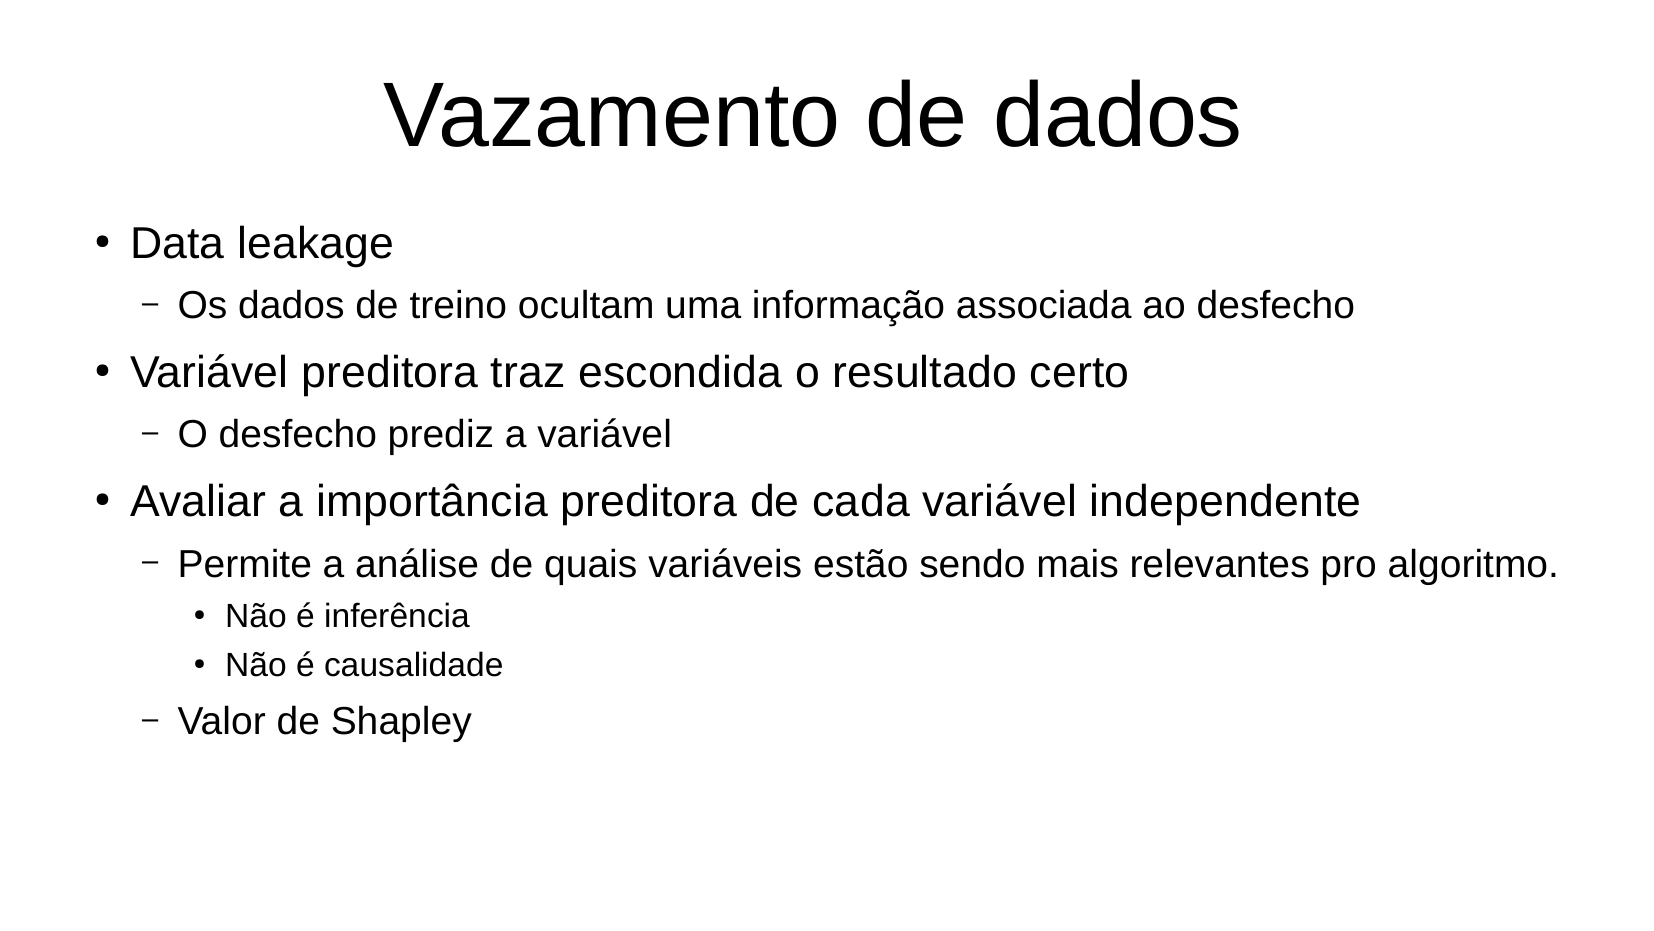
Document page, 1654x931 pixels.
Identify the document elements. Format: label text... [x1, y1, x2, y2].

title Vazamento de dados [82, 37, 1571, 193]
list Data leakage Os dados de treino ocultam uma informação associada ao desfecho Variável preditora traz escondida o resultado certo O desfecho prediz a variável Avaliar a importância preditora de cada variável independente Permite a análise de quais variáveis estão sendo mais relevantes pro algoritmo. Não é inferência Não é causalidade Valor de Shapley [82, 217, 1571, 758]
